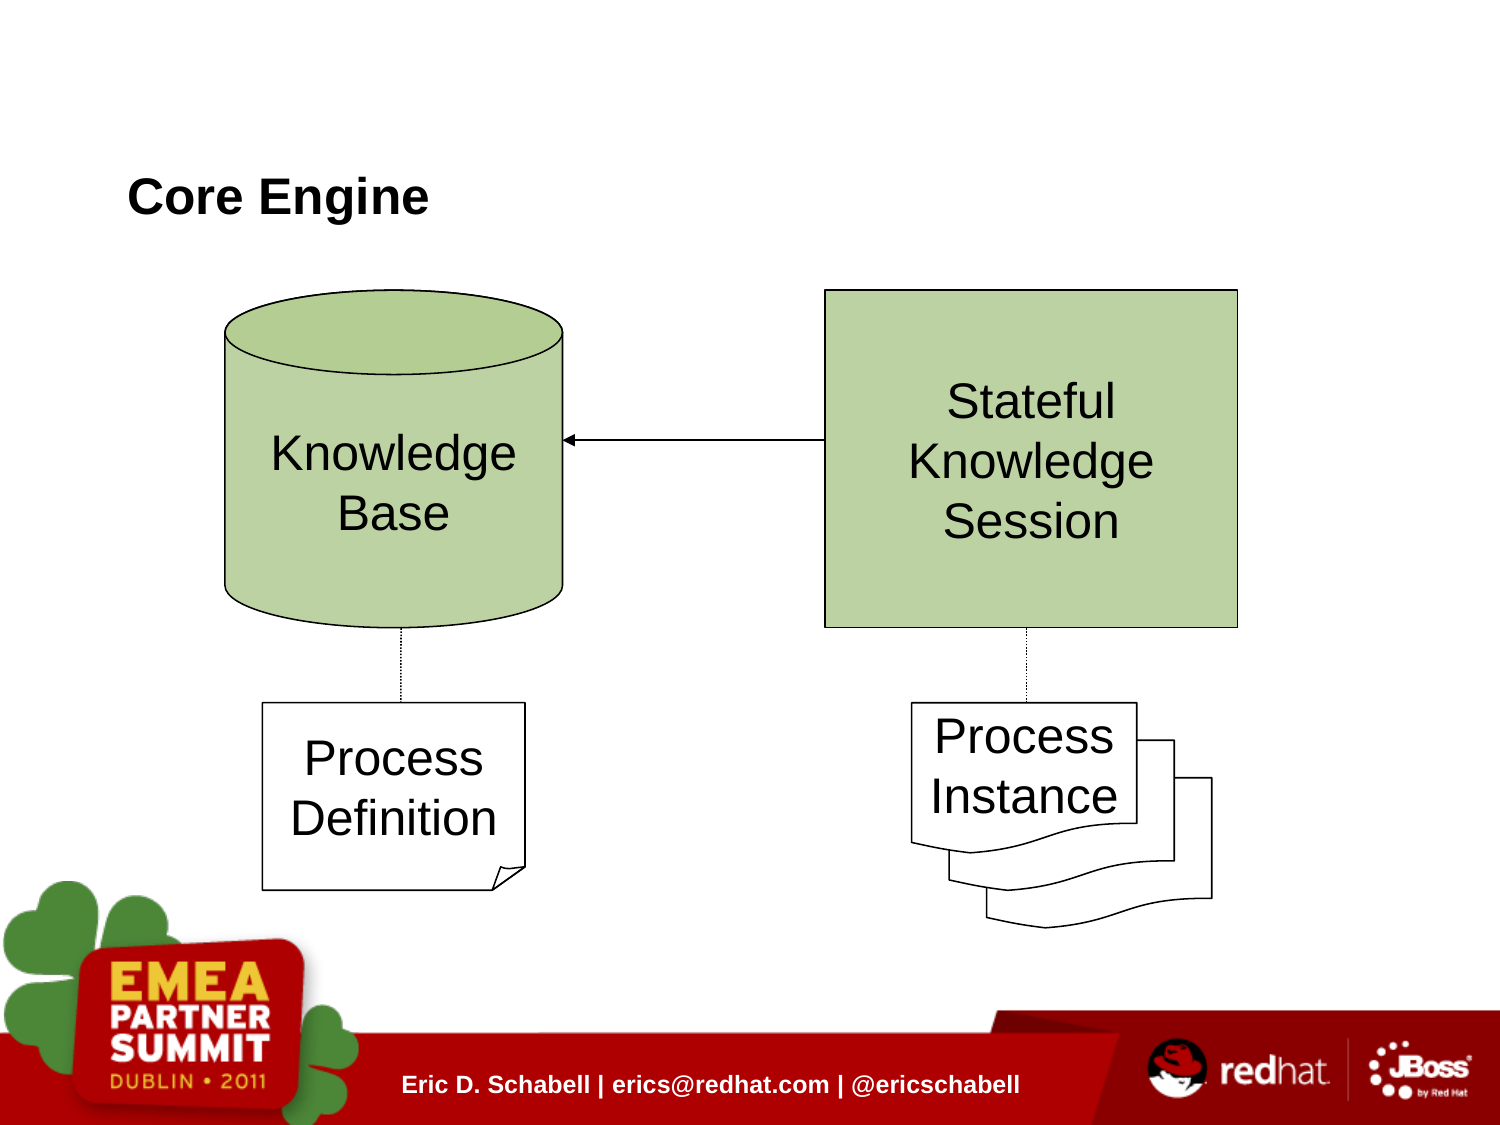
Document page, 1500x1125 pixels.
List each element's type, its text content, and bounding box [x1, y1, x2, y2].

text_box Process Instance [911, 702, 1137, 853]
title Core Engine [112, 75, 1388, 312]
text_box Knowledge Base [224, 333, 563, 628]
picture [0, 881, 1500, 1125]
text_box [949, 740, 1212, 928]
text_box Stateful Knowledge Session [824, 290, 1238, 628]
text_box Process Definition [262, 702, 526, 891]
